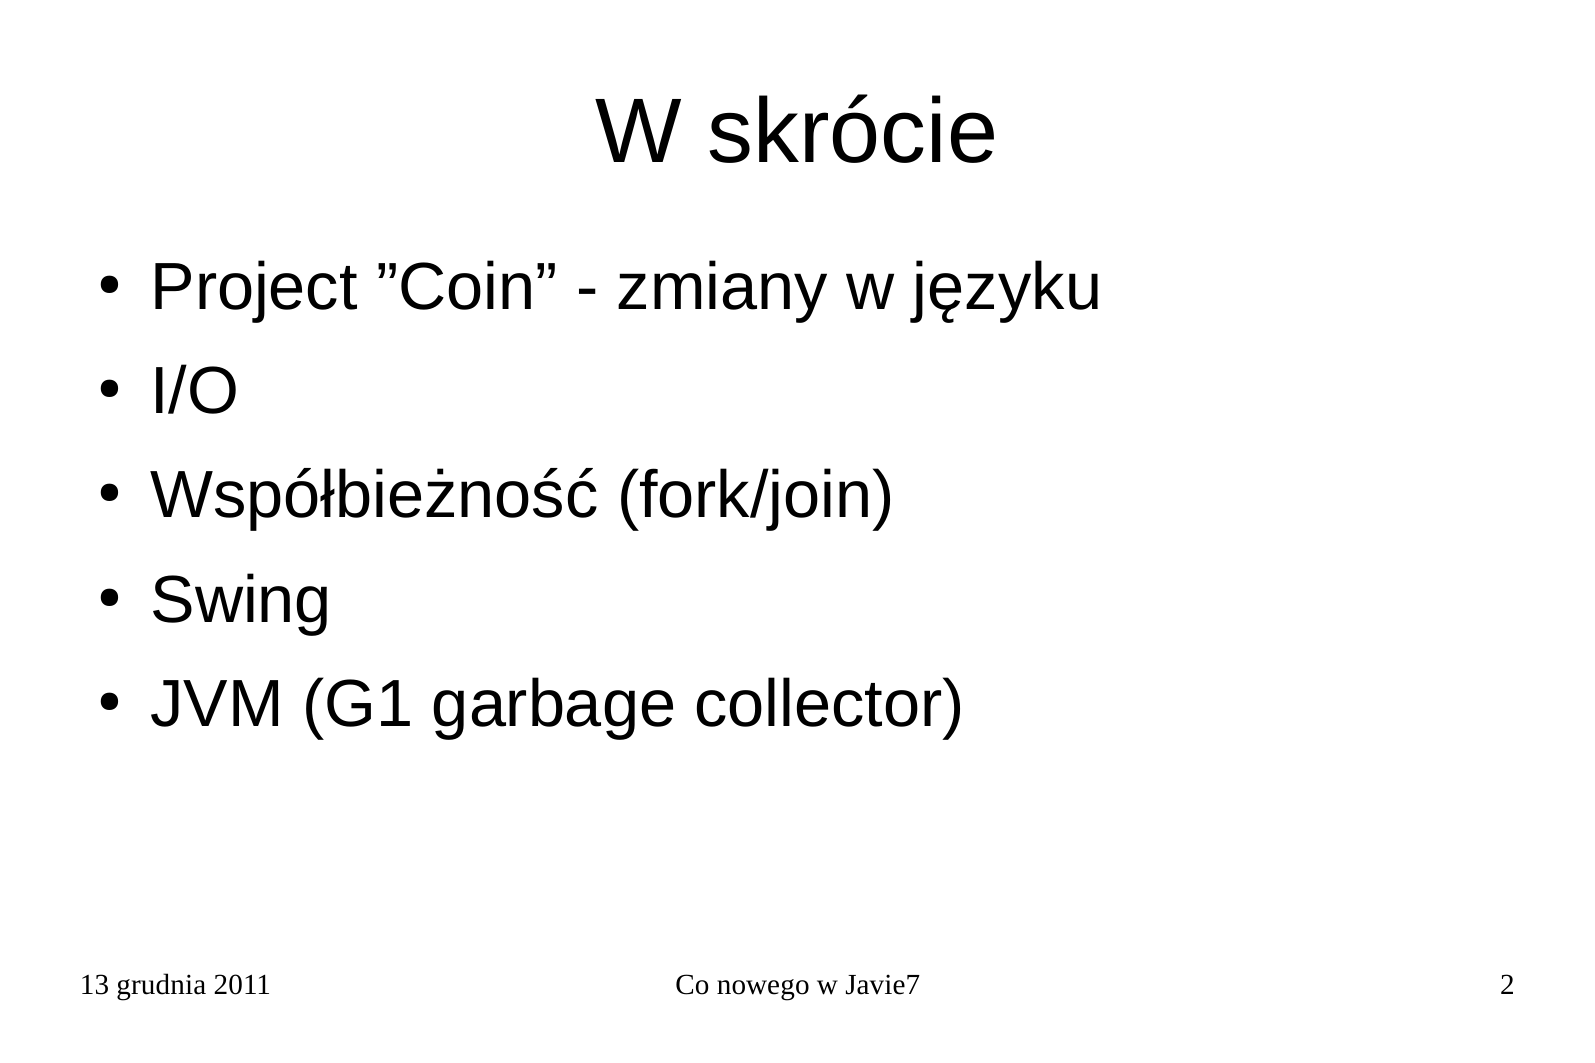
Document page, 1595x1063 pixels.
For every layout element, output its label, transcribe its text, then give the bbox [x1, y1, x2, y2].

list Project ”Coin” - zmiany w języku I/O Współbieżność (fork/join) Swing JVM (G1 garbage collector) [79, 248, 1515, 951]
title W skrócie [79, 42, 1515, 220]
